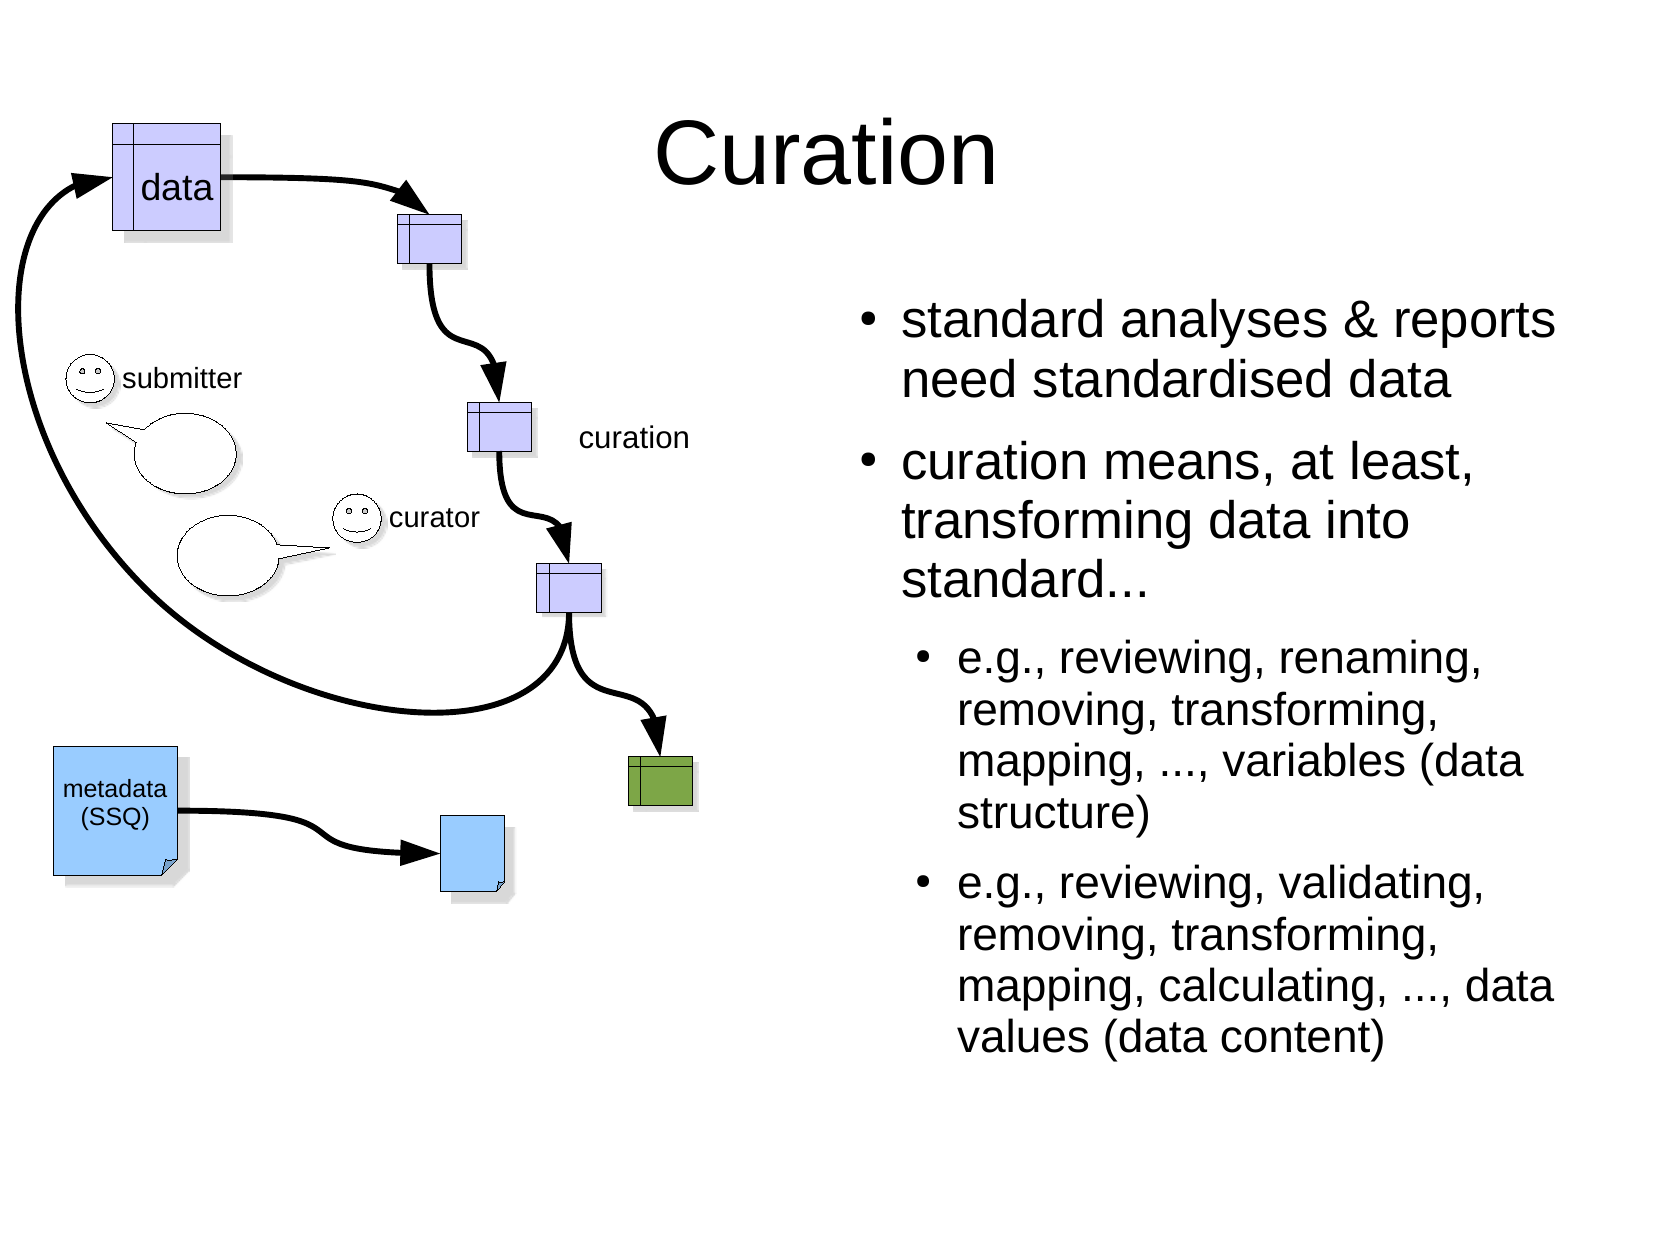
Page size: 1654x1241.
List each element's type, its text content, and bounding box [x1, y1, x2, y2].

text_box [65, 354, 107, 403]
list standard analyses & reports need standardised data curation means, at least, transforming data into standard... e.g., reviewing, renaming, removing, transforming, mapping, ..., variables (data structure) e.g., reviewing, validating, removing, transforming, mapping, calculating, ..., data values (data content) [845, 290, 1572, 1109]
text_box [628, 756, 693, 806]
text_box [536, 563, 602, 613]
text_box submitter [107, 354, 301, 402]
text_box curation [563, 413, 811, 473]
text_box [397, 250, 462, 264]
text_box [177, 515, 330, 596]
text_box [440, 815, 505, 892]
text_box [106, 413, 237, 494]
title Curation [82, 56, 1571, 250]
text_box curator [374, 493, 568, 542]
text_box metadata (SSQ) [53, 746, 178, 876]
text_box [332, 493, 374, 543]
text_box [467, 402, 532, 452]
